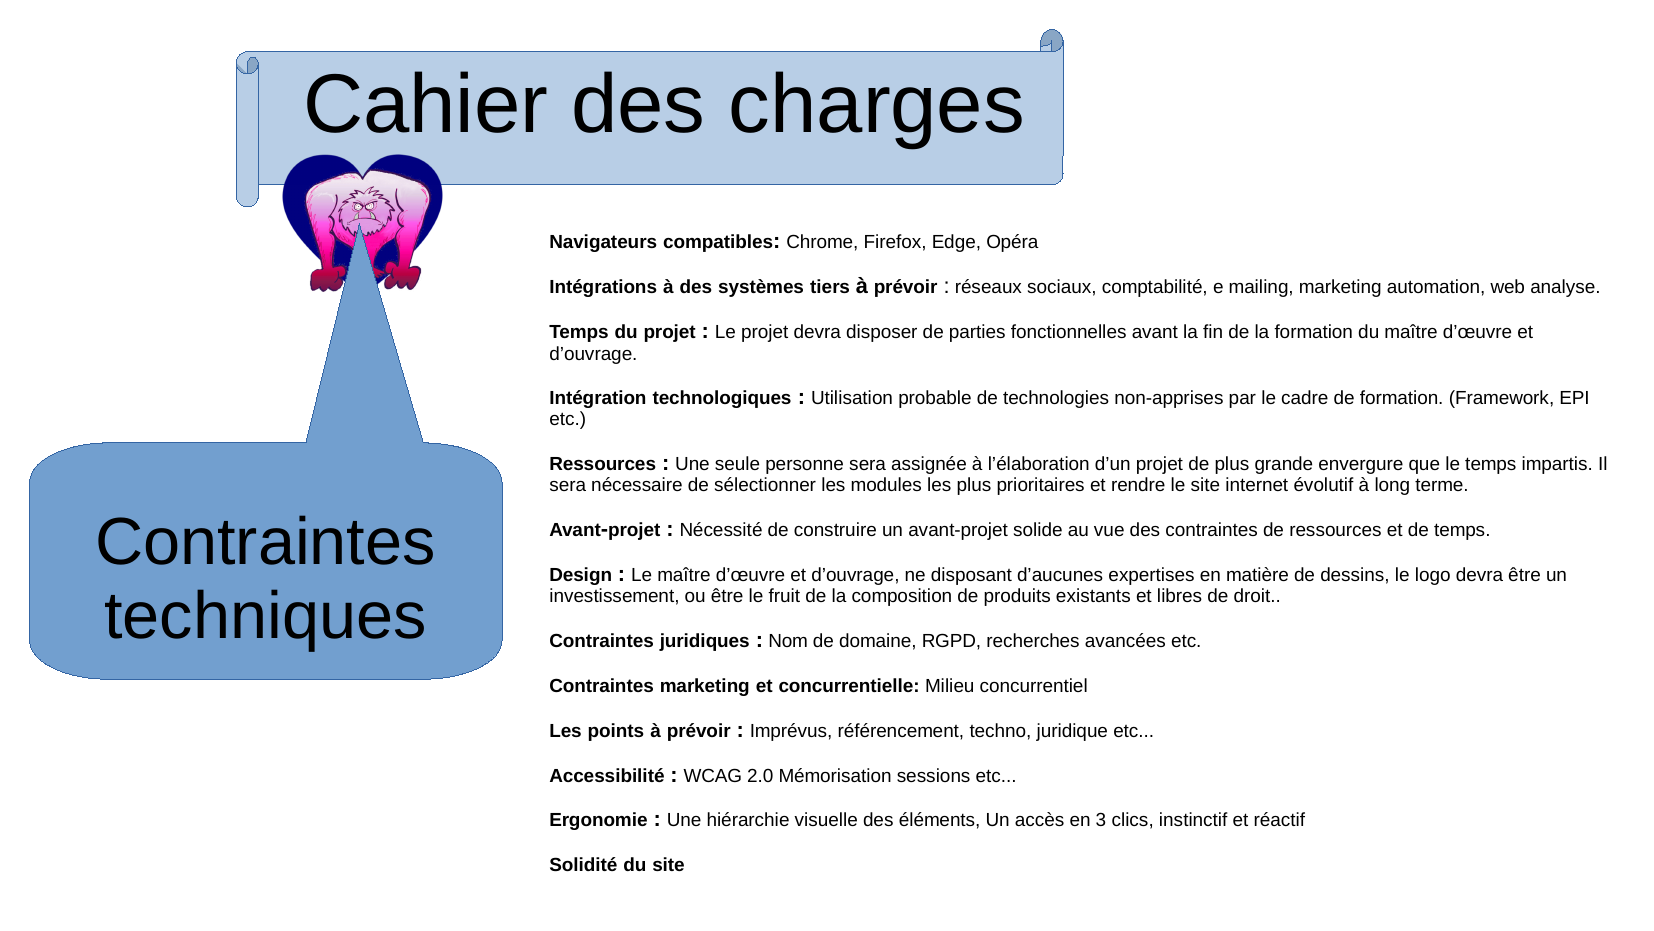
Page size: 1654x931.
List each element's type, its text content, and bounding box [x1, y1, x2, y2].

title Cahier des charges [147, 0, 1182, 209]
picture [282, 154, 443, 296]
text_box Contraintes techniques [29, 223, 503, 680]
list Navigateurs compatibles: Chrome, Firefox, Edge, Opéra Intégrations à des systèmes tiers à prévoir : réseaux sociaux, comptabilité, e mailing, marketing automation, web analyse. Temps du projet : Le projet devra disposer de parties fonctionnelles avant la fin de la formation du maître d’œuvre et d’ouvrage. Intégration technologiques : Utilisation probable de technologies non-apprises par le cadre de formation. (Framework, EPI etc.) Ressources : Une seule personne sera assignée à l’élaboration d’un projet de plus grande envergure que le temps impartis. Il sera nécessaire de sélectionner les modules les plus prioritaires et rendre le site internet évolutif à long terme. Avant-projet : Nécessité de construire un avant-projet solide au vue des contraintes de ressources et de temps. Design : Le maître d’œuvre et d’ouvrage, ne disposant d’aucunes expertises en matière de dessins, le logo devra être un investissement, ou être le fruit de la composition de produits existants et libres de droit.. Contraintes juridiques : Nom de domaine, RGPD, recherches avancées etc. Contraintes marketing et concurrentielle: Milieu concurrentiel Les points à prévoir : Imprévus, référencement, techno, juridique etc... Accessibilité : WCAG 2.0 Mémorisation sessions etc... Ergonomie : Une hiérarchie visuelle des éléments, Un accès en 3 clics, instinctif et réactif Solidité du site [549, 110, 1625, 886]
